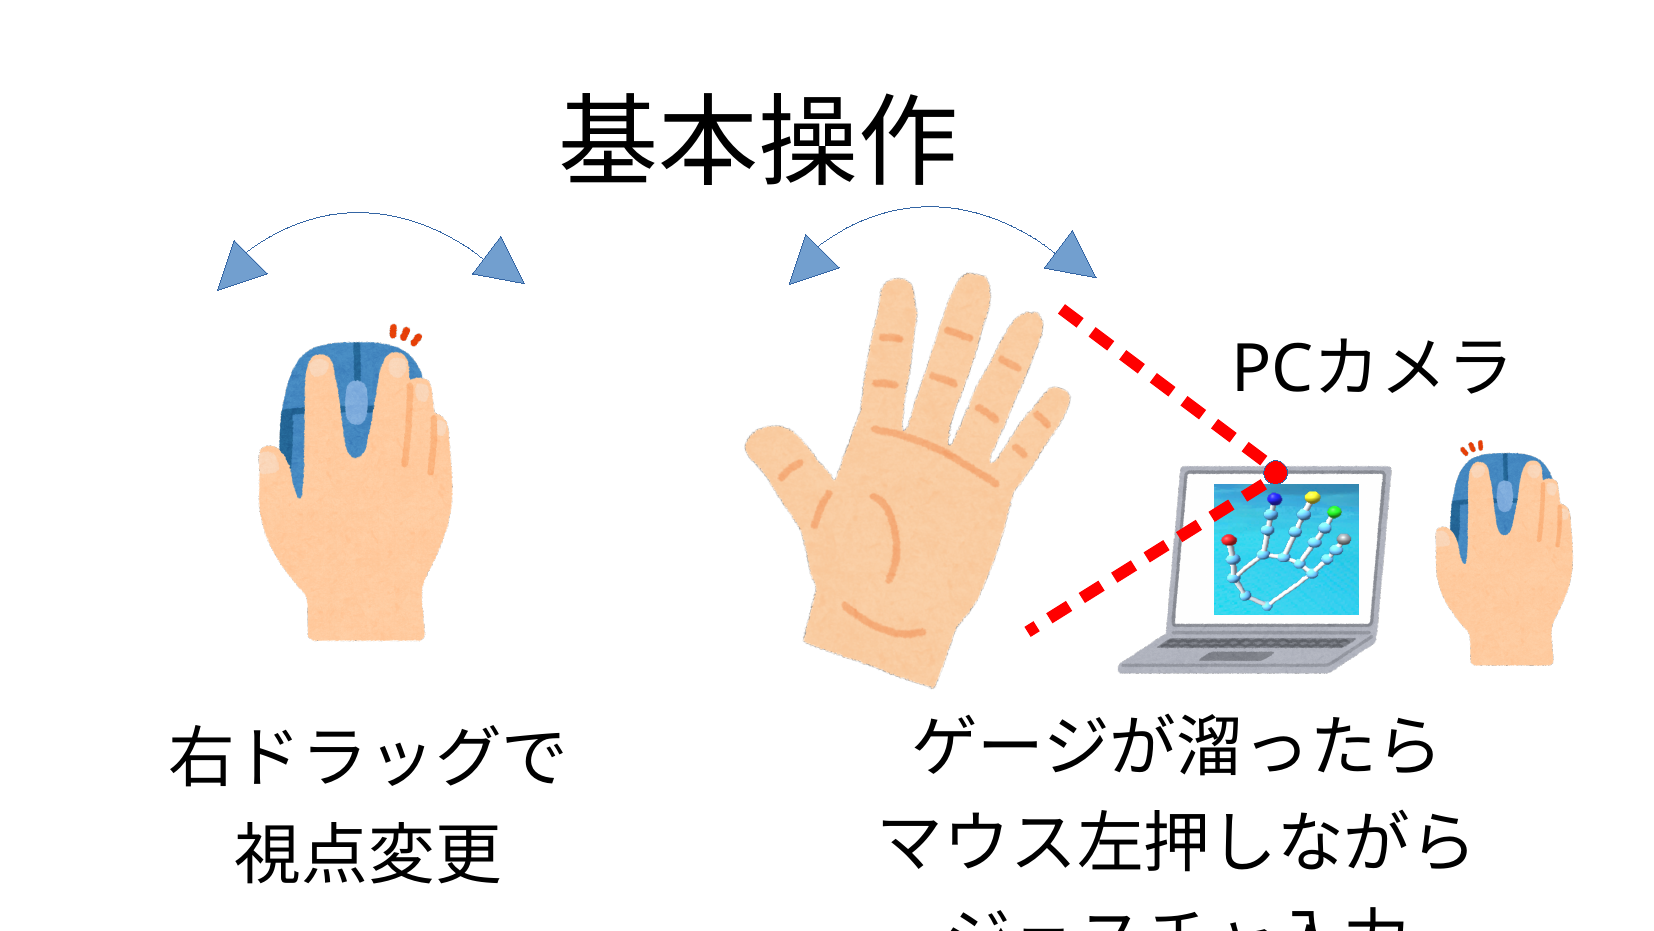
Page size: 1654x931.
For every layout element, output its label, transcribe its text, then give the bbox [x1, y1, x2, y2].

picture [1429, 436, 1583, 672]
text_box ゲージが溜ったら マウス左押しながら ジェスチャ入力 [862, 685, 1524, 901]
text_box [1044, 230, 1097, 278]
text_box [789, 234, 840, 285]
text_box 基本操作 [543, 54, 1075, 193]
text_box [1263, 460, 1288, 484]
text_box [472, 236, 525, 284]
text_box [217, 240, 268, 291]
text_box PCカメラ [1216, 306, 1548, 455]
picture [248, 318, 465, 650]
picture [649, 194, 1398, 739]
text_box 右ドラッグで 視点変更 [153, 696, 603, 886]
